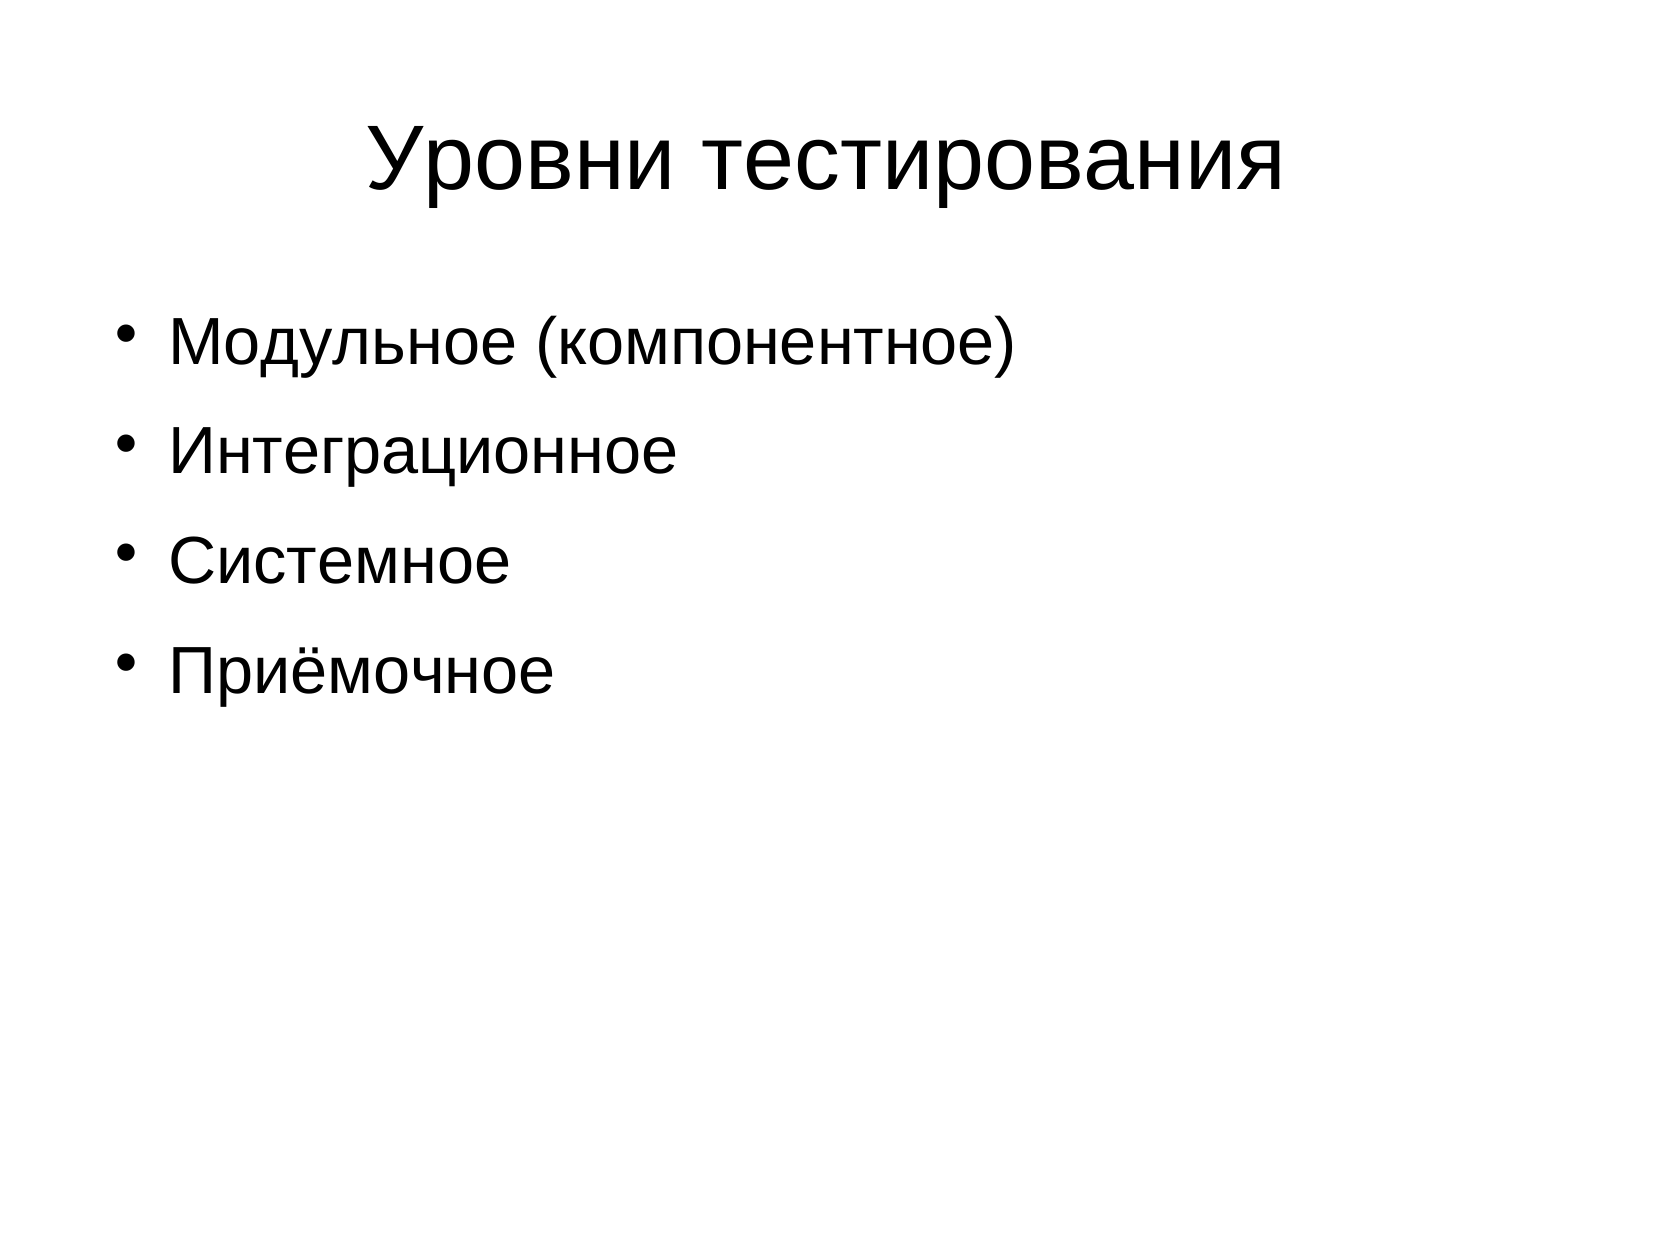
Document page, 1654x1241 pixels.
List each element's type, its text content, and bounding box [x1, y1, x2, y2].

list Модульное (компонентное) Интеграционное Системное Приёмочное [82, 290, 1571, 1010]
title Уровни тестирования [82, 49, 1571, 257]
